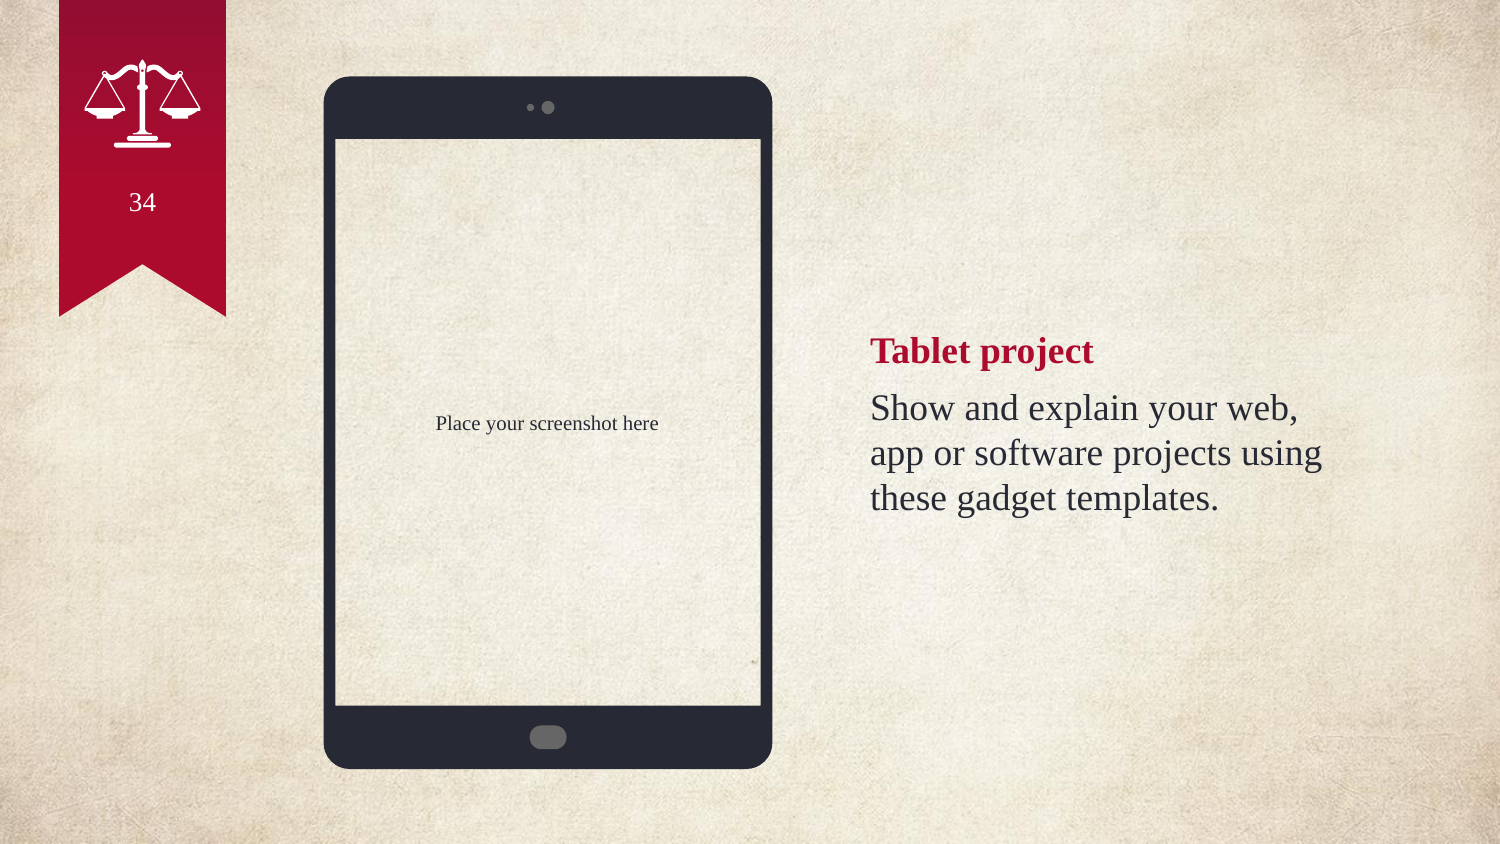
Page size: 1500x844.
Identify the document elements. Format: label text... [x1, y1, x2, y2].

text_box Place your screenshot here [336, 139, 760, 704]
picture [0, 0, 1500, 844]
text_box [323, 76, 773, 770]
list Tablet project Show and explain your web, app or software projects using these gadget templates. [870, 61, 1340, 783]
slide_number <number> [58, 167, 226, 233]
